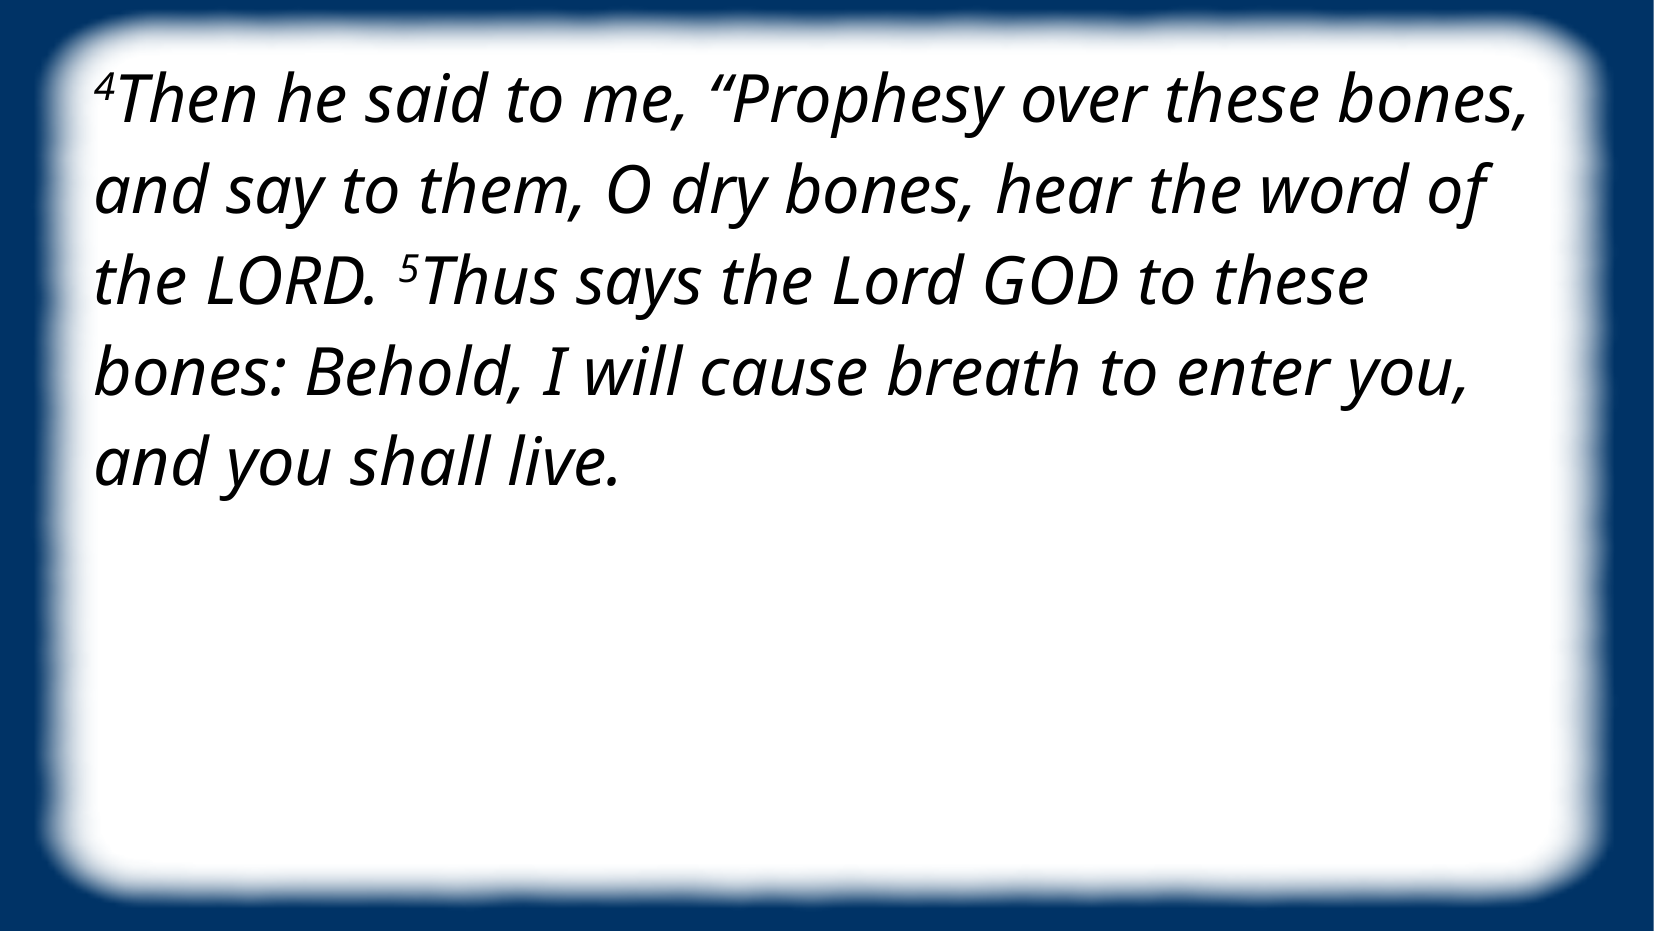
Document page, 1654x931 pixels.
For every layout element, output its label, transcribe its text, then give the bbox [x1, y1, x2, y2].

picture [0, 0, 1654, 931]
text_box 4Then he said to me, “Prophesy over these bones, and say to them, O dry bones, hear the word of the LORD. 5Thus says the Lord GOD to these bones: Behold, I will cause breath to enter you, and you shall live. [78, 44, 1576, 503]
